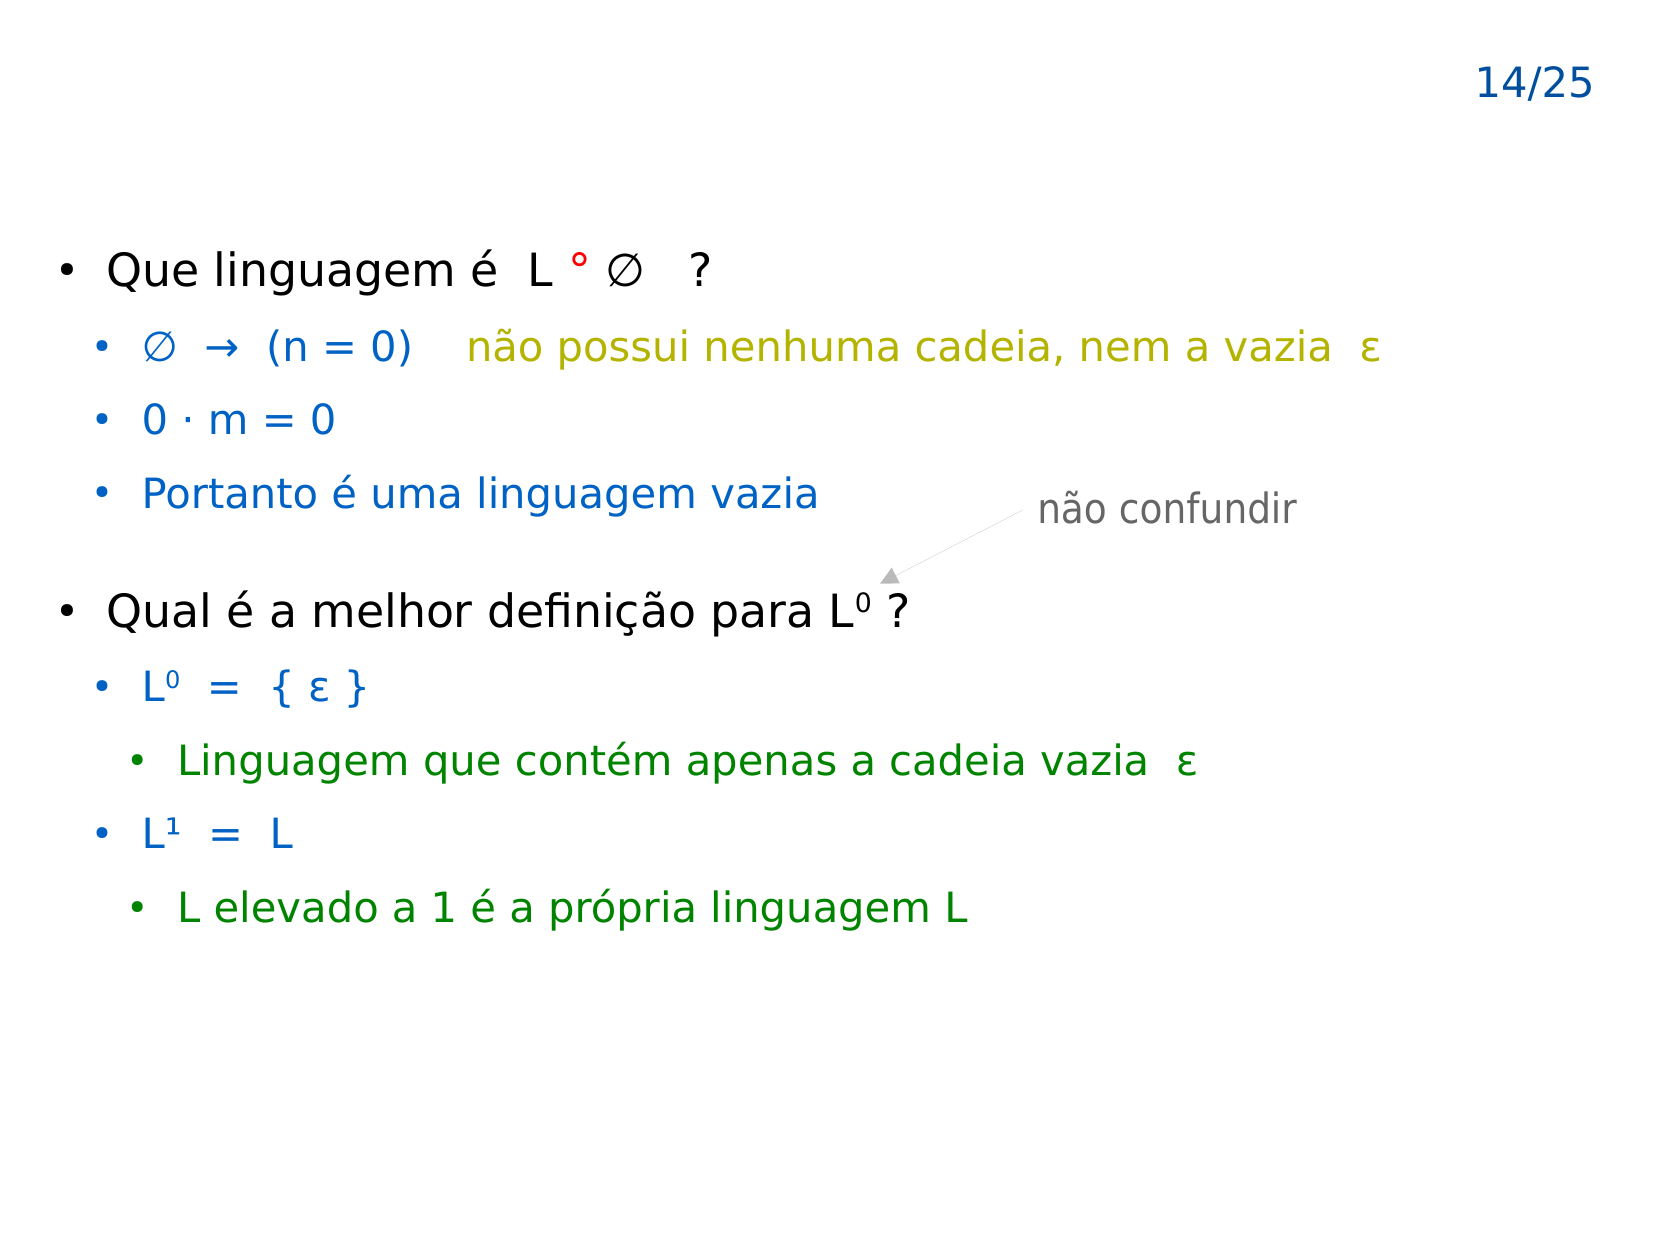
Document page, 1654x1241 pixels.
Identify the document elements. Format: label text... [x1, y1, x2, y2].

text_box não confundir [1022, 477, 1377, 542]
list Que linguagem é L ° ∅ ? ∅ → (n = 0) não possui nenhuma cadeia, nem a vazia ε 0 · m = 0 Portanto é uma linguagem vazia Qual é a melhor definição para L0 ? L0 = { ε } Linguagem que contém apenas a cadeia vazia ε L¹ = L L elevado a 1 é a própria linguagem L [59, 236, 1595, 1211]
